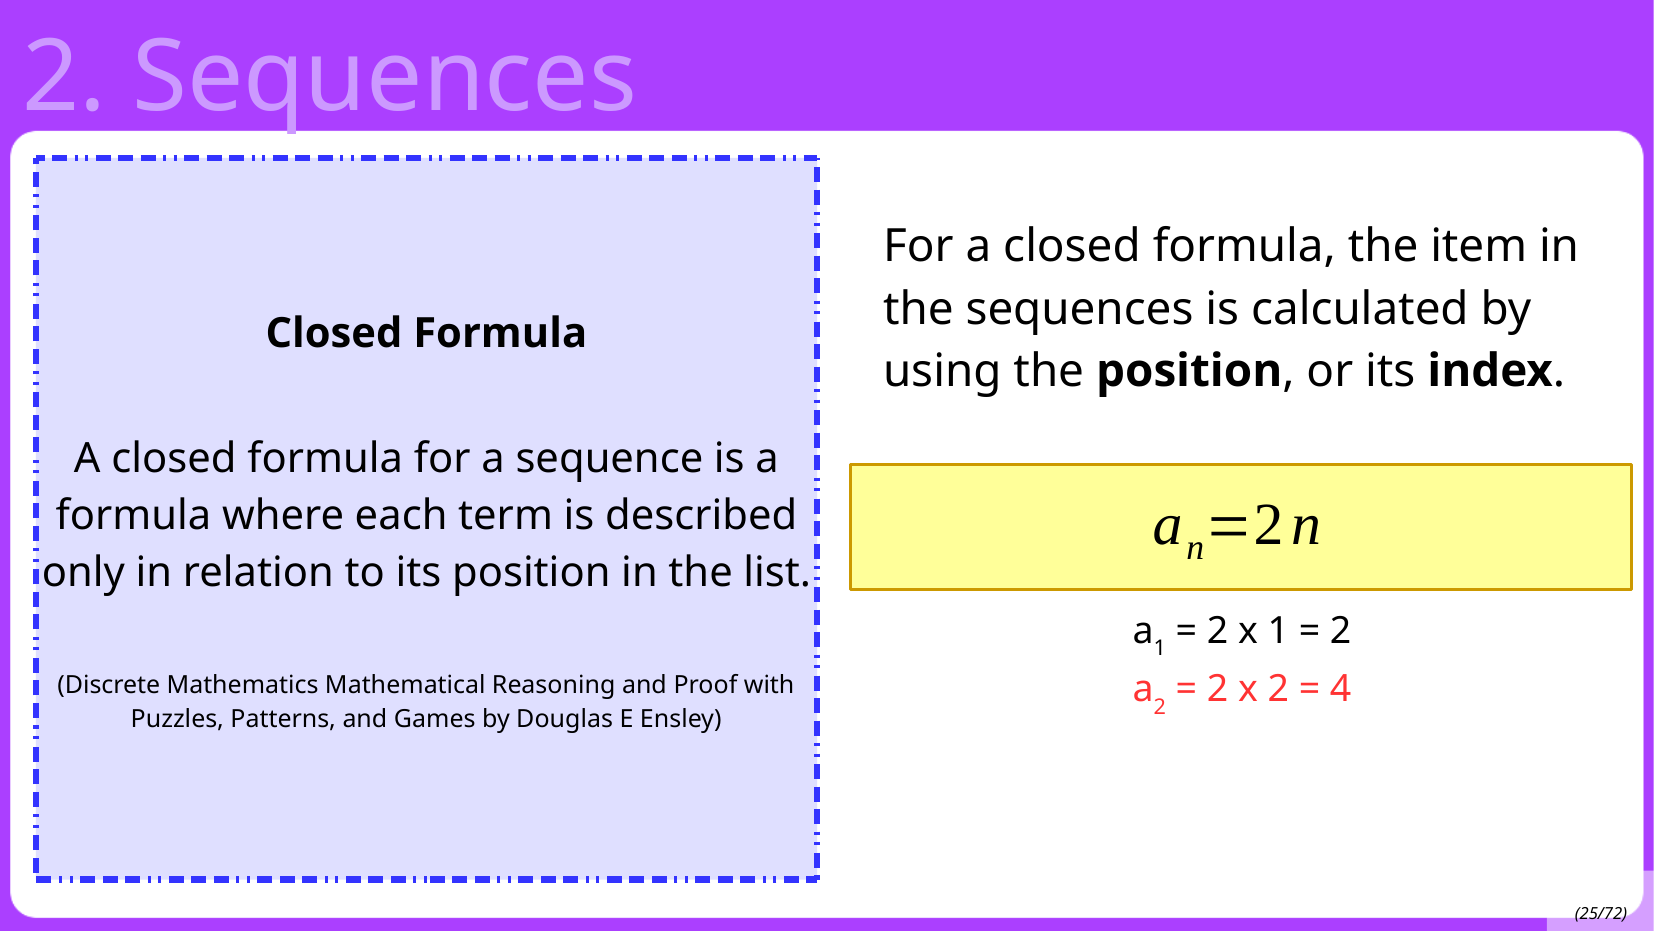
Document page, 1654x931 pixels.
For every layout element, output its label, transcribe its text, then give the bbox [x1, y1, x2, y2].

text_box [850, 464, 1632, 590]
text_box +2 [1624, 870, 1654, 877]
text_box (<number>/72) [1546, 877, 1654, 931]
text_box a1 = 2 x 1 = 2 a2 = 2 x 2 = 4 a3 = 2 x 3 = 6 a4 = 2 x 4 = 8 etc. [860, 602, 1624, 890]
text_box Closed Formula A closed formula for a sequence is a formula where each term is described only in relation to its position in the list. (Discrete Mathematics Mathematical Reasoning and Proof with Puzzles, Patterns, and Games by Douglas E Ensley) [35, 157, 818, 880]
picture [0, 0, 1654, 931]
text_box For a closed formula, the item in the sequences is calculated by using the position, or its index. [839, 221, 1624, 392]
chart [1137, 492, 1338, 568]
title 2. Sequences [22, 13, 1511, 130]
